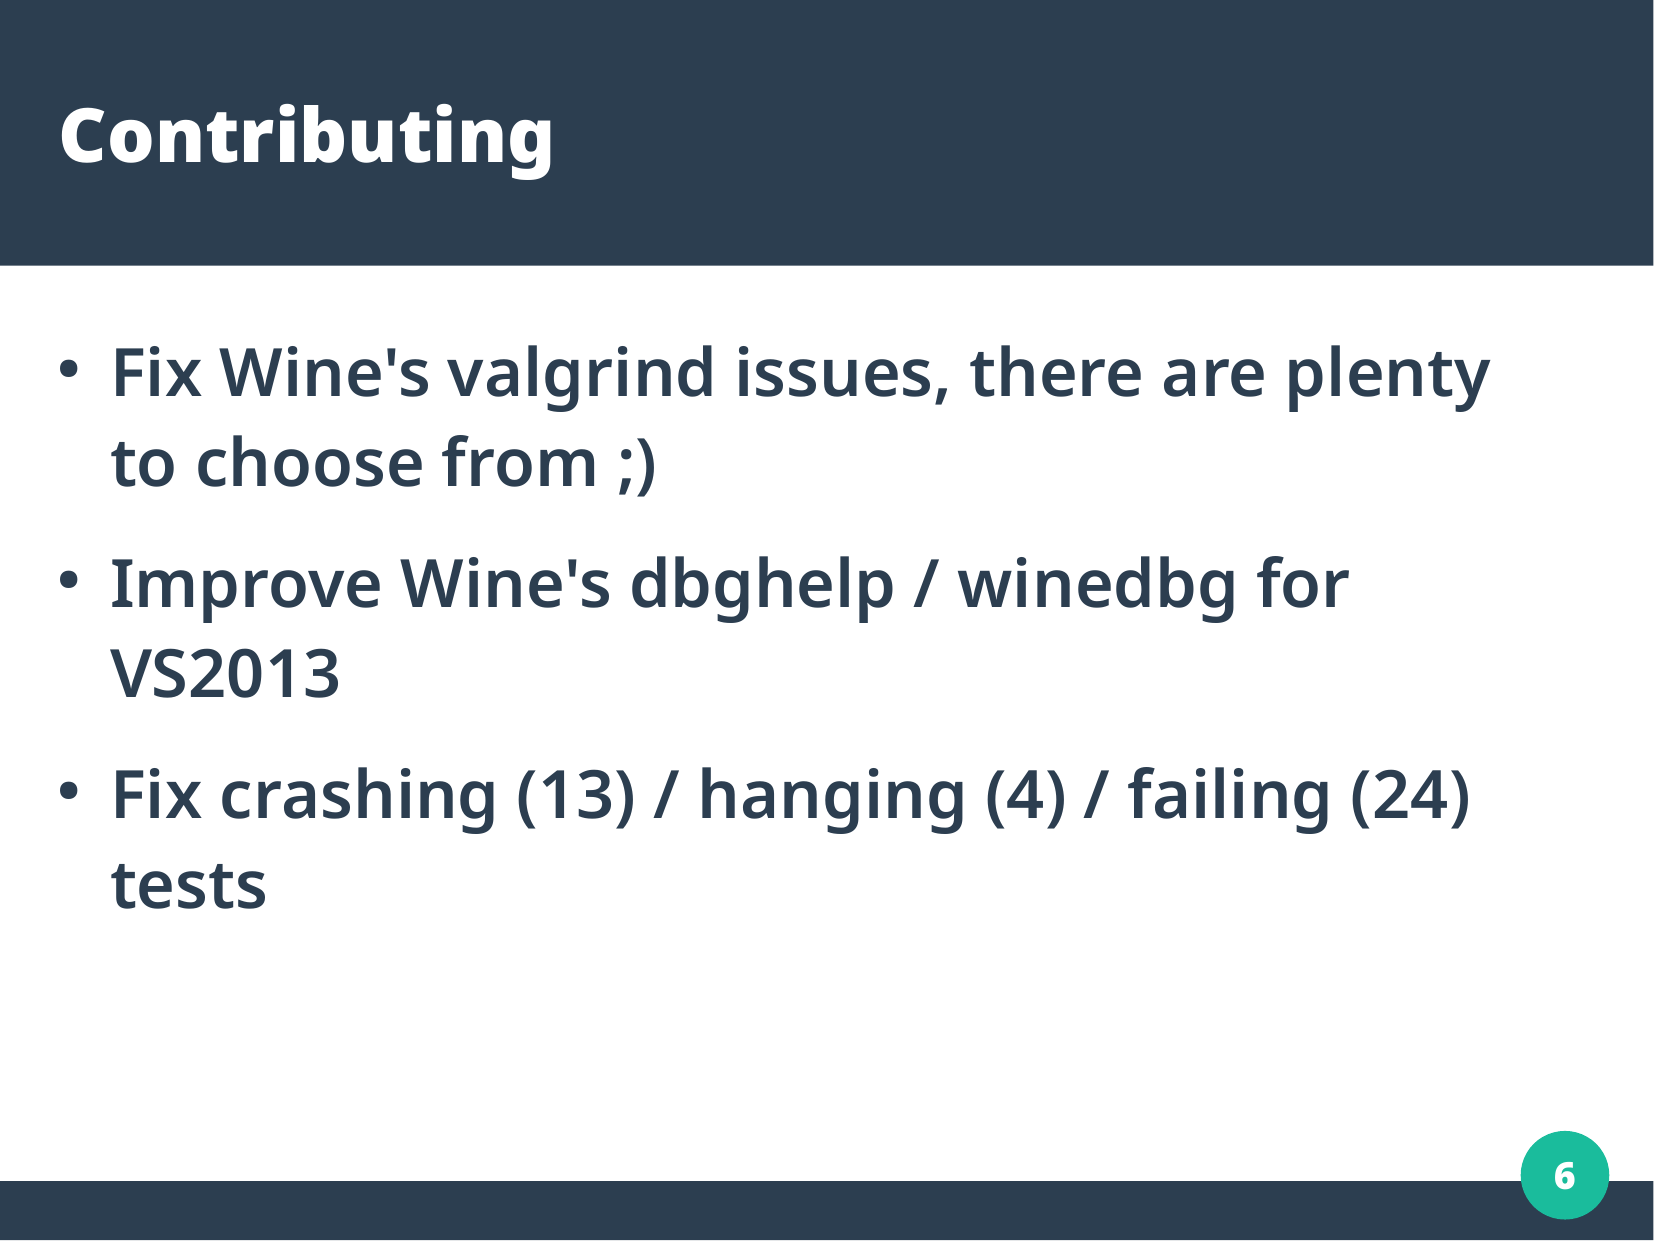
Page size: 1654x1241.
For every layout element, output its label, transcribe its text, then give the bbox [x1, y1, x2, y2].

title Contributing [59, 59, 1595, 207]
list Fix Wine's valgrind issues, there are plenty to choose from ;) Improve Wine's dbghelp / winedbg for VS2013 Fix crashing (13) / hanging (4) / failing (24) tests [39, 324, 1576, 1093]
